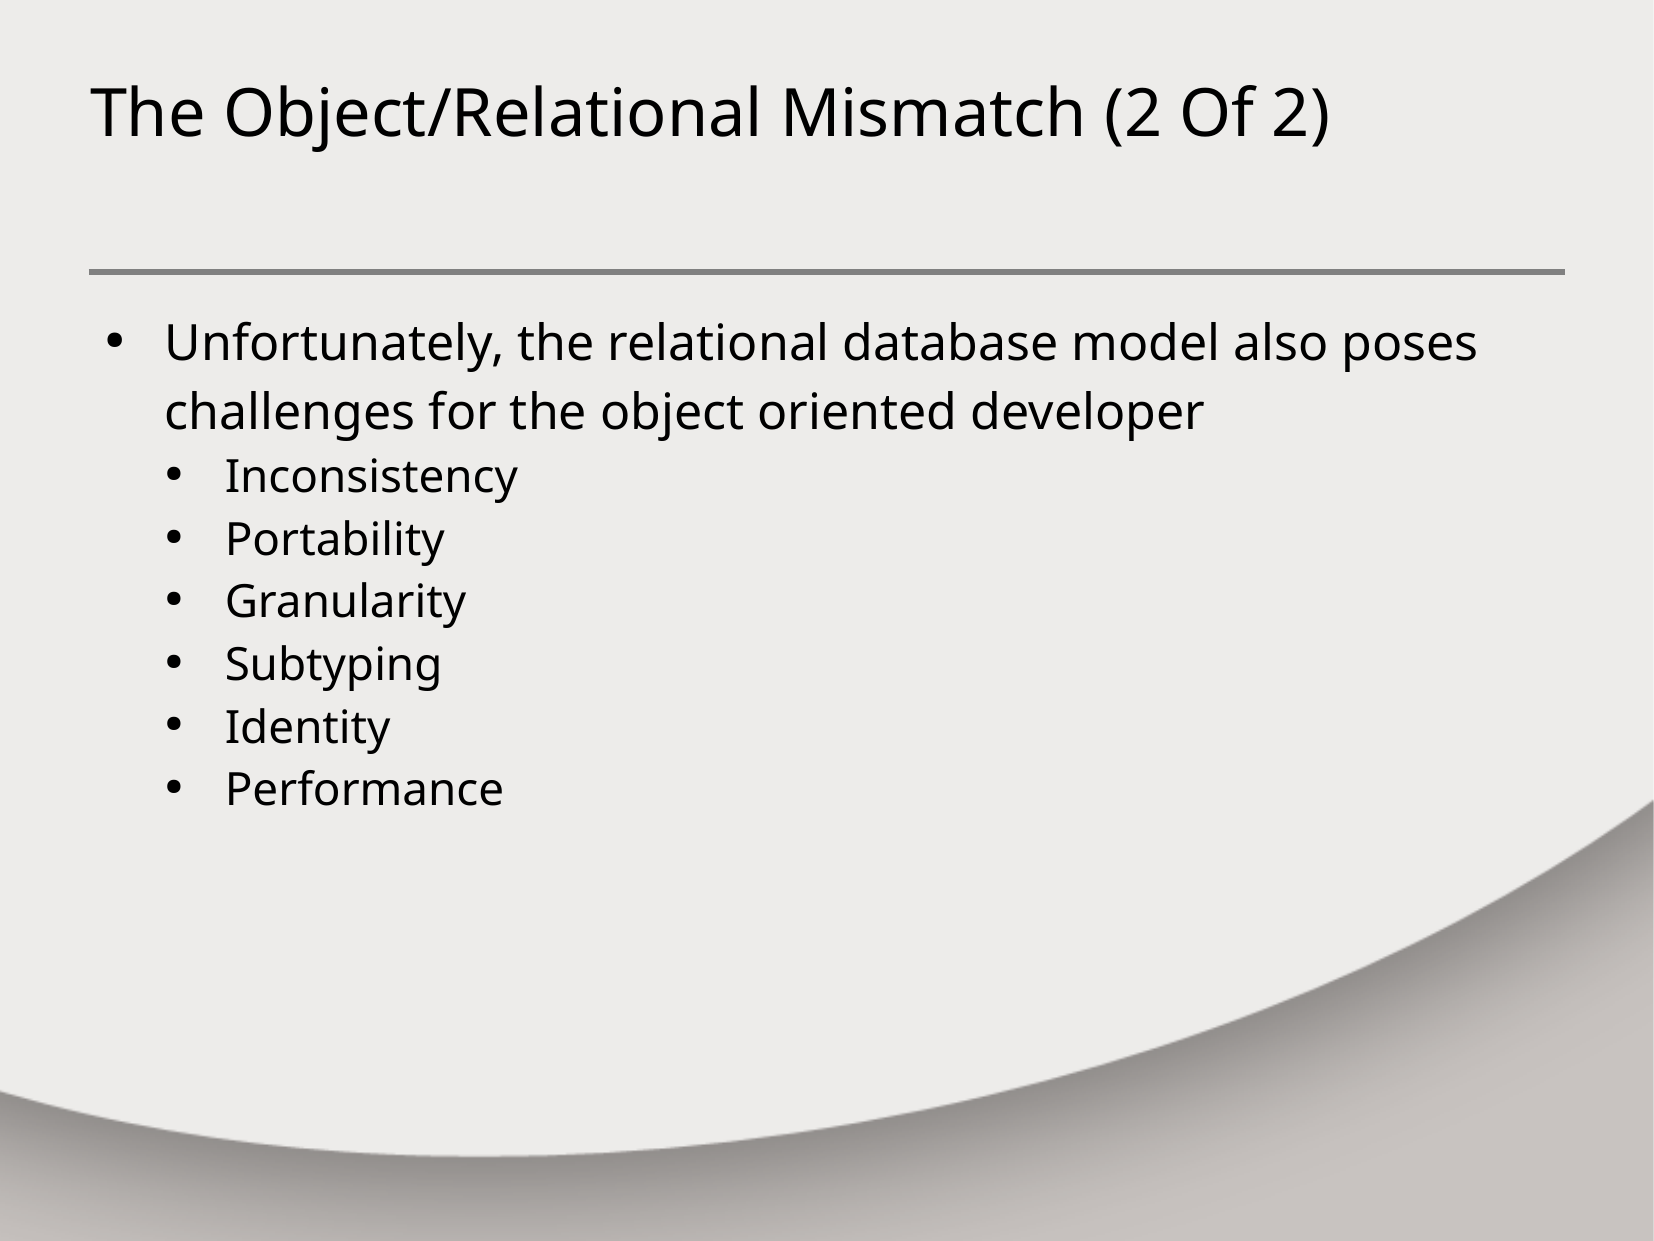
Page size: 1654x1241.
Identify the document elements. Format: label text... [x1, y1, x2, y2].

picture [0, 0, 1654, 1241]
text_box Unfortunately, the relational database model also poses challenges for the object oriented developer Inconsistency Portability Granularity Subtyping Identity Performance [90, 300, 1567, 1157]
title The Object/Relational Mismatch (2 Of 2) [90, 75, 1565, 238]
